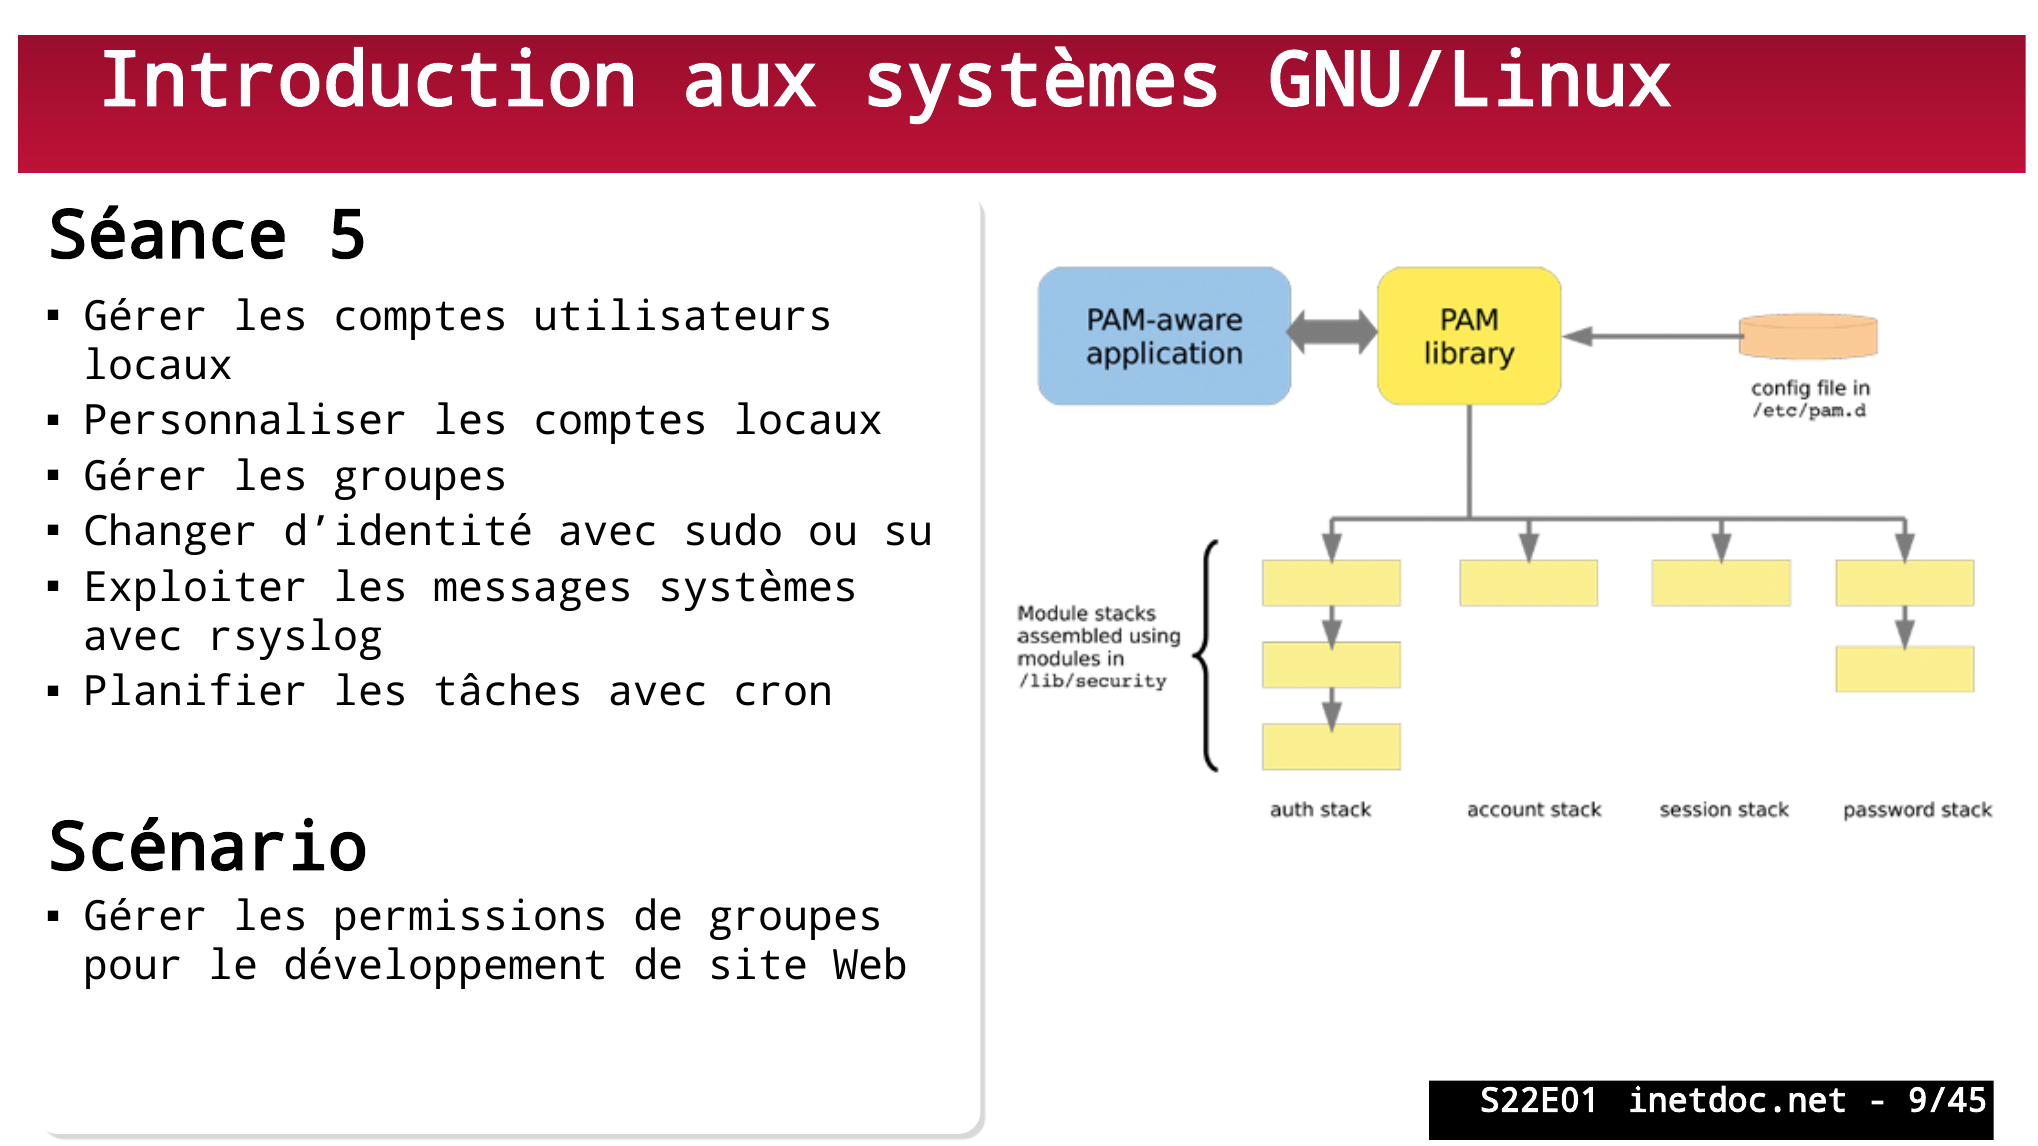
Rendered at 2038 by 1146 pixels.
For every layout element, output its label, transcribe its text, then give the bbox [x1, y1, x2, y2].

picture [1003, 247, 2008, 840]
text_box S22E01 inetdoc.net - 45/45 [1429, 1080, 1994, 1140]
text_box Séance 5 Gérer les comptes utilisateurs locaux Personnaliser les comptes locaux Gérer les groupes Changer d’identité avec sudo ou su Exploiter les messages systèmes avec rsyslog Planifier les tâches avec cron Scénario Gérer les permissions de groupes pour le développement de site Web [35, 188, 981, 1134]
text_box Introduction aux systèmes GNU/Linux [17, 35, 2026, 174]
